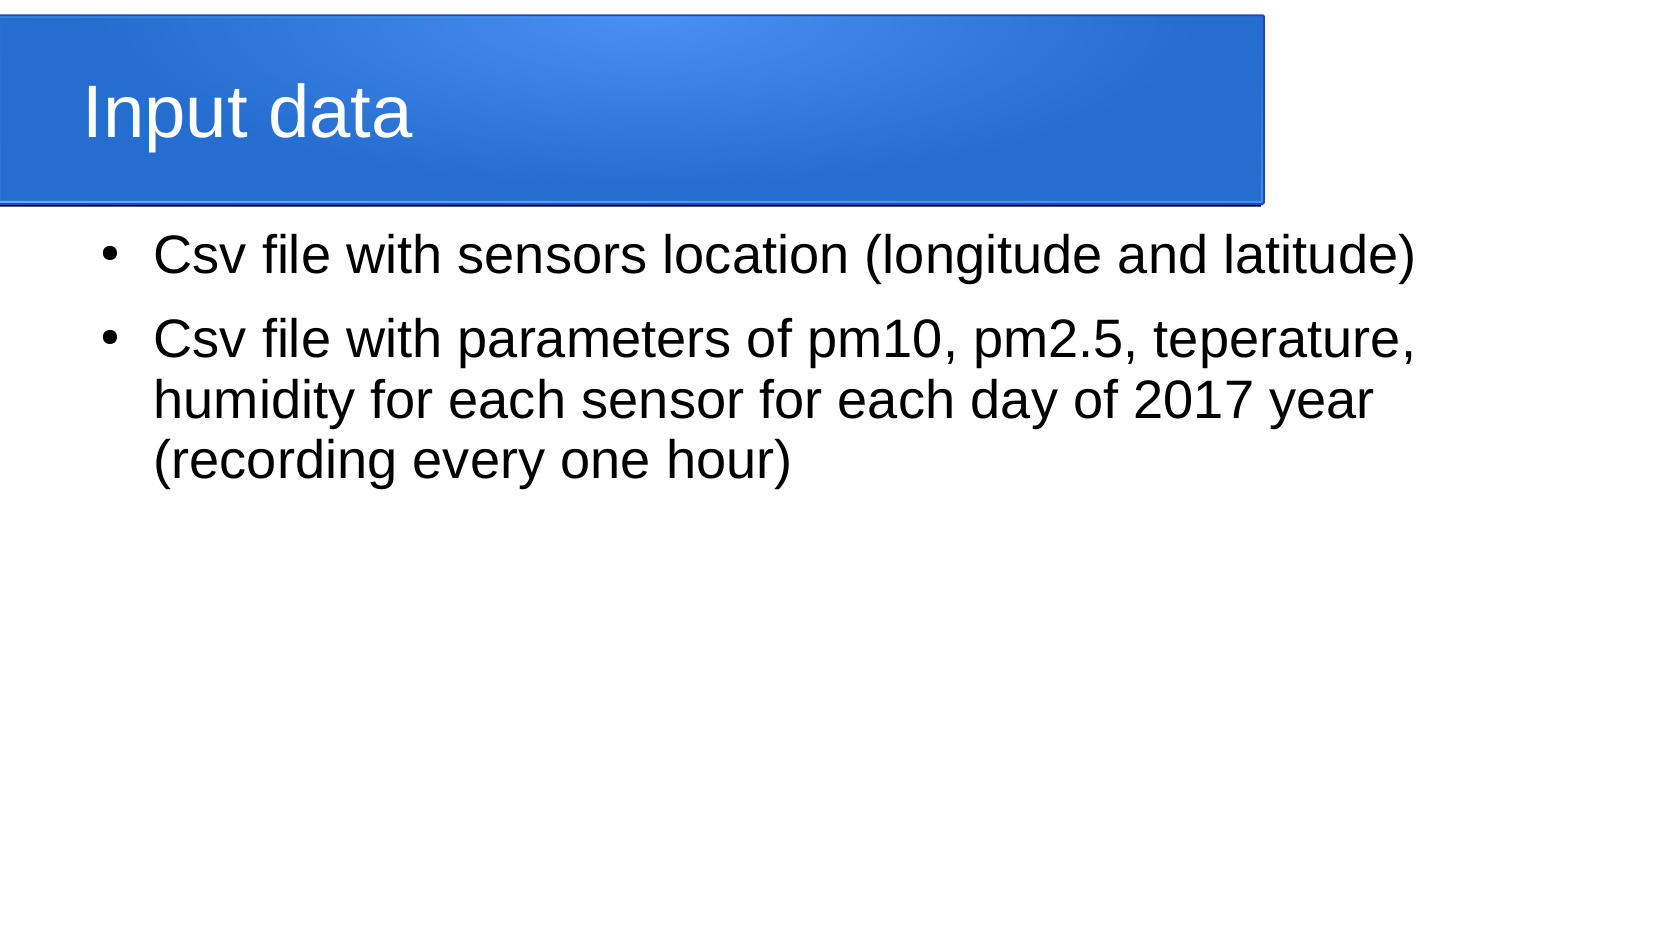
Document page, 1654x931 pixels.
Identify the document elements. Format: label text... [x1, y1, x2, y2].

title Input data [82, 35, 1235, 189]
list Csv file with sensors location (longitude and latitude) Csv file with parameters of pm10, pm2.5, teperature, humidity for each sensor for each day of 2017 year (recording every one hour) [82, 224, 1571, 764]
